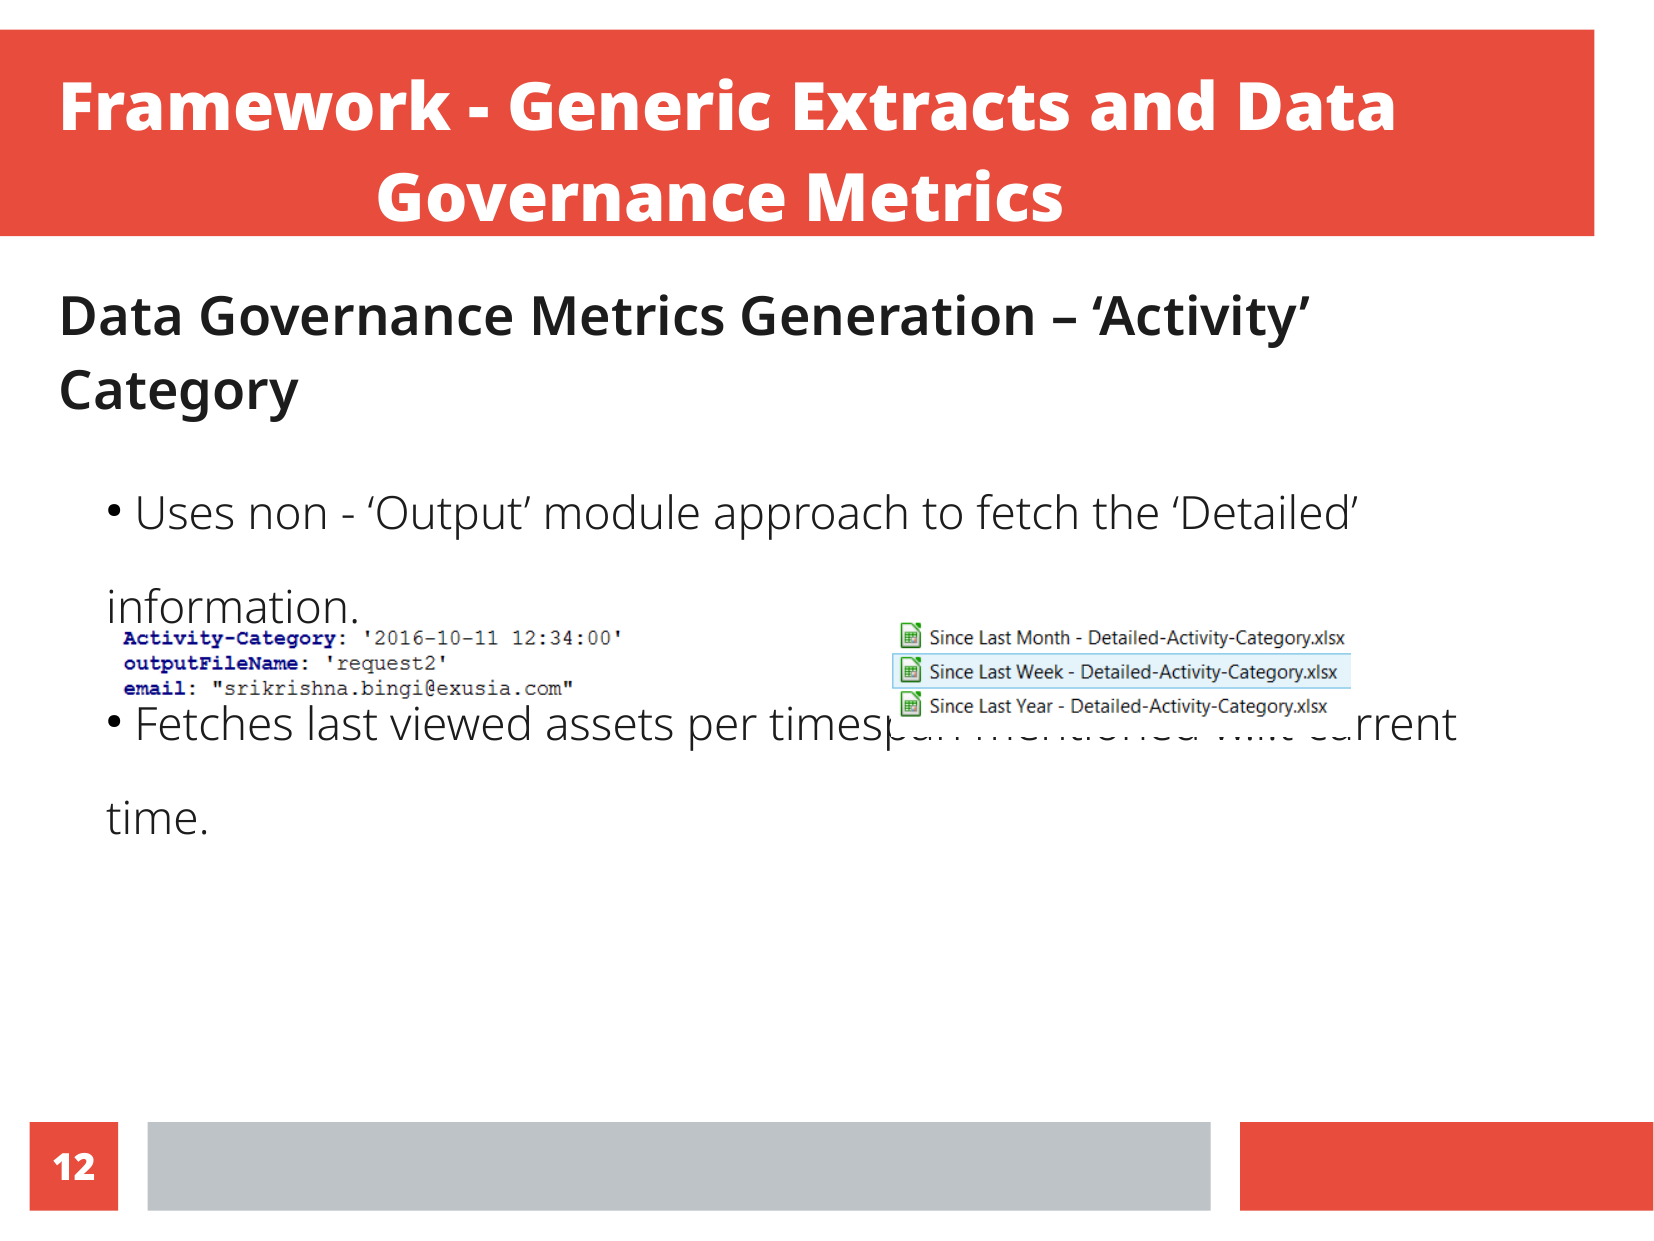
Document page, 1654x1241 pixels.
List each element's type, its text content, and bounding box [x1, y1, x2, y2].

picture [120, 627, 633, 706]
list Data Governance Metrics Generation – ‘Activity’ Category Uses non - ‘Output’ module approach to fetch the ‘Detailed’ information. Fetches last viewed assets per timespan mentioned w.r.t current time. [59, 277, 1565, 1046]
picture [891, 614, 1351, 737]
title Framework - Generic Extracts and Data Governance Metrics [59, 59, 1595, 207]
